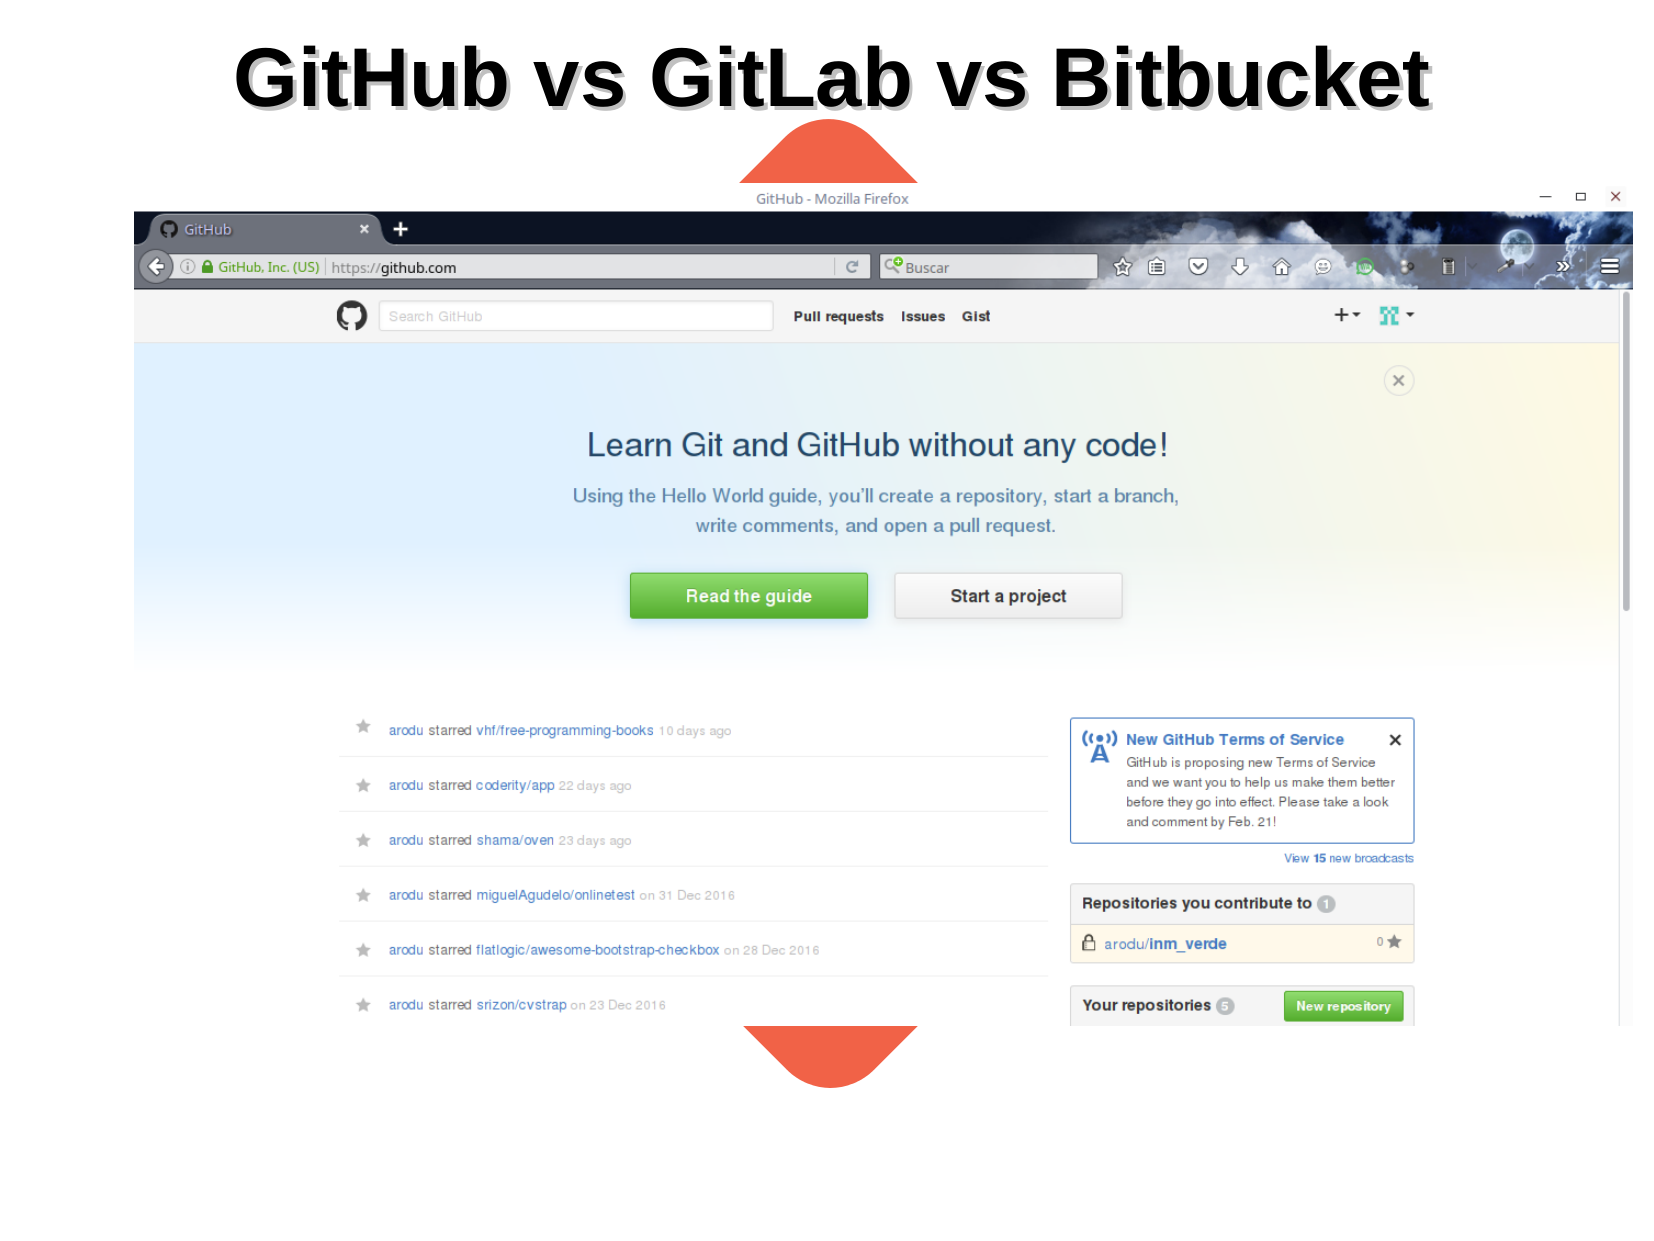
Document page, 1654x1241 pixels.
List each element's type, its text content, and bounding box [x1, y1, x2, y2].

text_box GitHub vs GitLab vs Bitbucket [35, 23, 1630, 154]
picture [134, 154, 1633, 1114]
